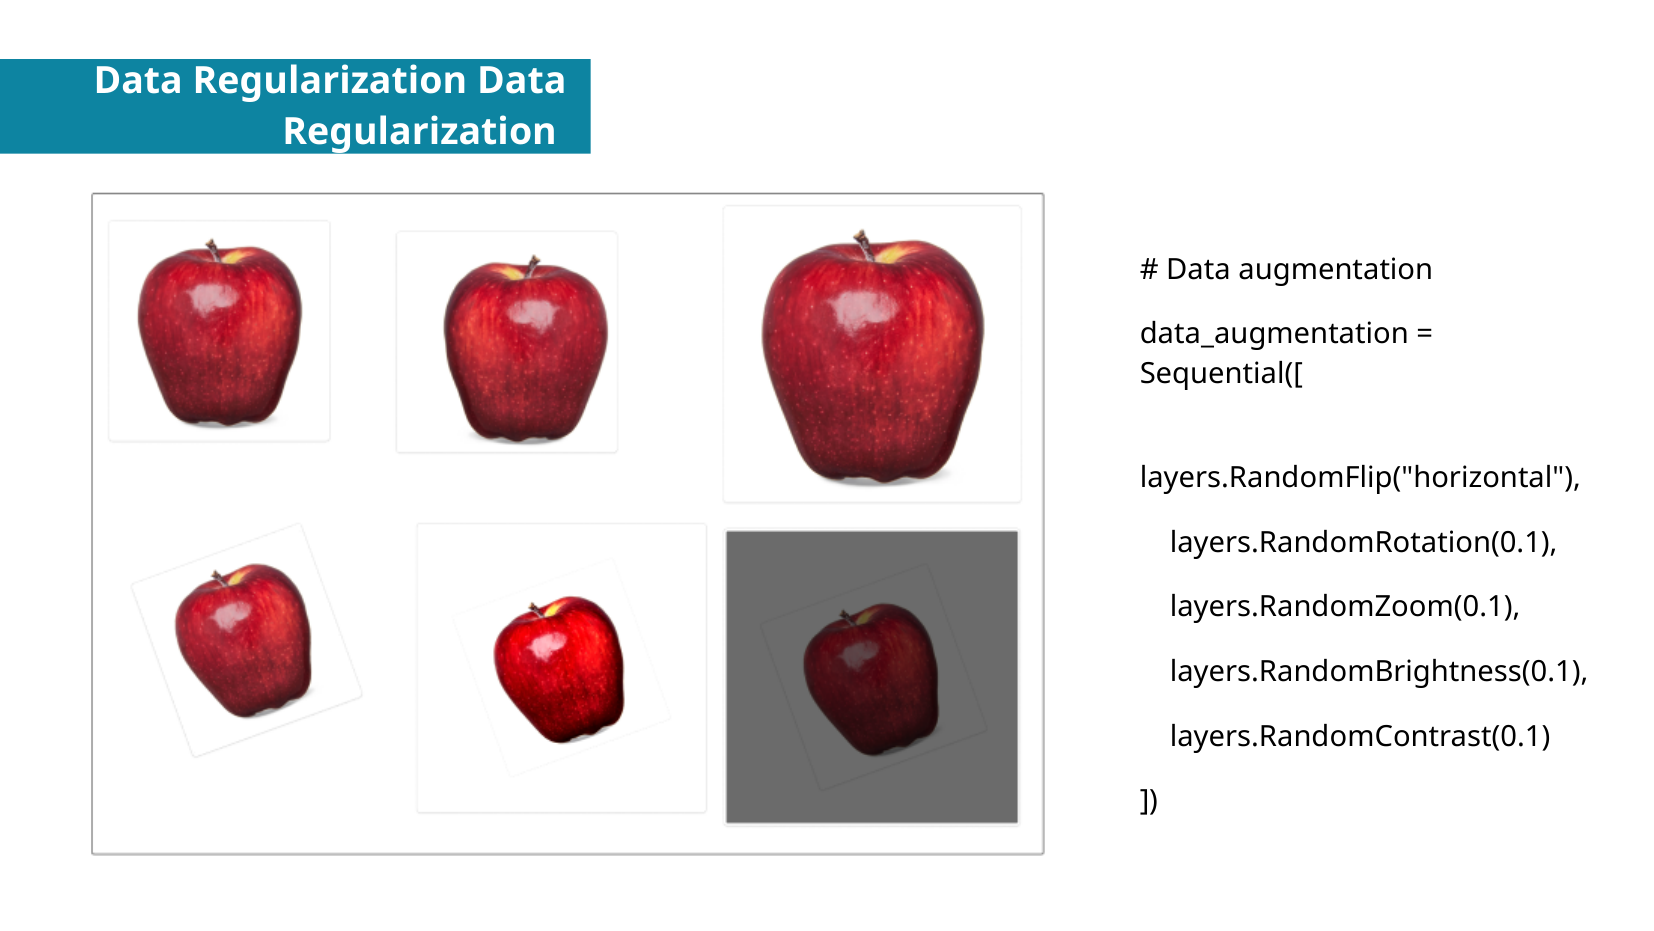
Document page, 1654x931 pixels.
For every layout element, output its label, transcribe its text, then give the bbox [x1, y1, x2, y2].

picture [87, 187, 1051, 865]
text_box # Data augmentation data_augmentation = Sequential([ layers.RandomFlip("horizontal"), layers.RandomRotation(0.1), layers.RandomZoom(0.1), layers.RandomBrightness(0.1), layers.RandomContrast(0.1) ]) [1125, 187, 1613, 863]
title Data Regularization Data Regularization [0, 45, 567, 164]
